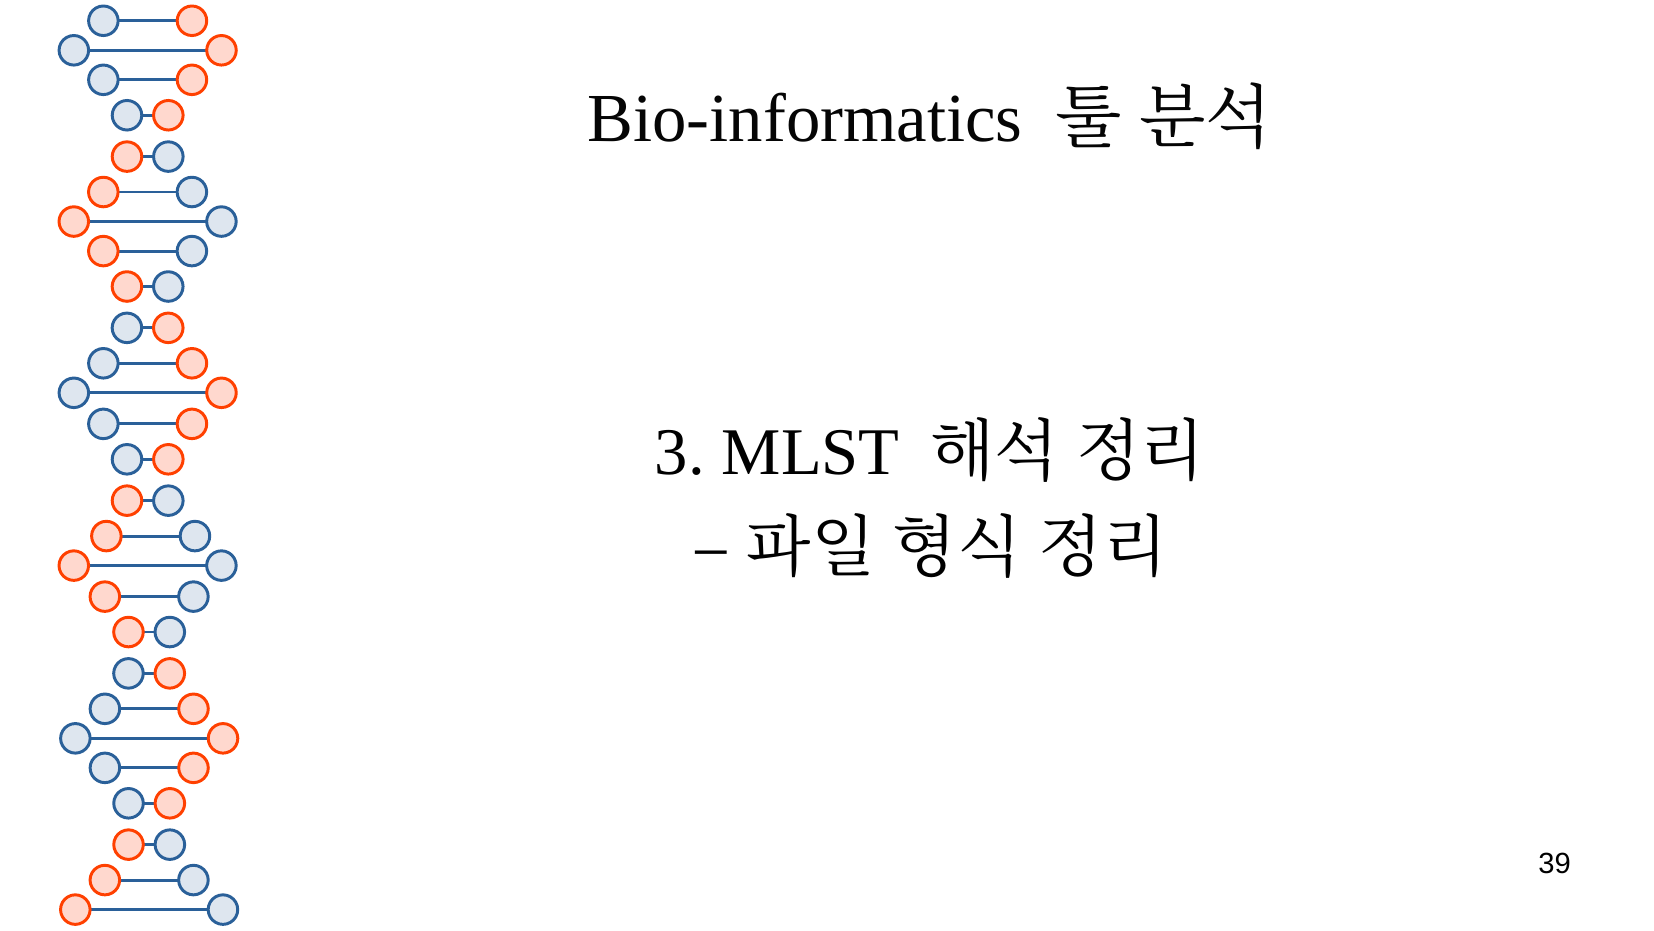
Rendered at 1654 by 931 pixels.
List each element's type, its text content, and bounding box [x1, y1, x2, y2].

title Bio-informatics 툴 분석 [265, 35, 1595, 189]
subtitle 3. MLST 해석 정리 – 파일 형식 정리 [265, 224, 1595, 764]
